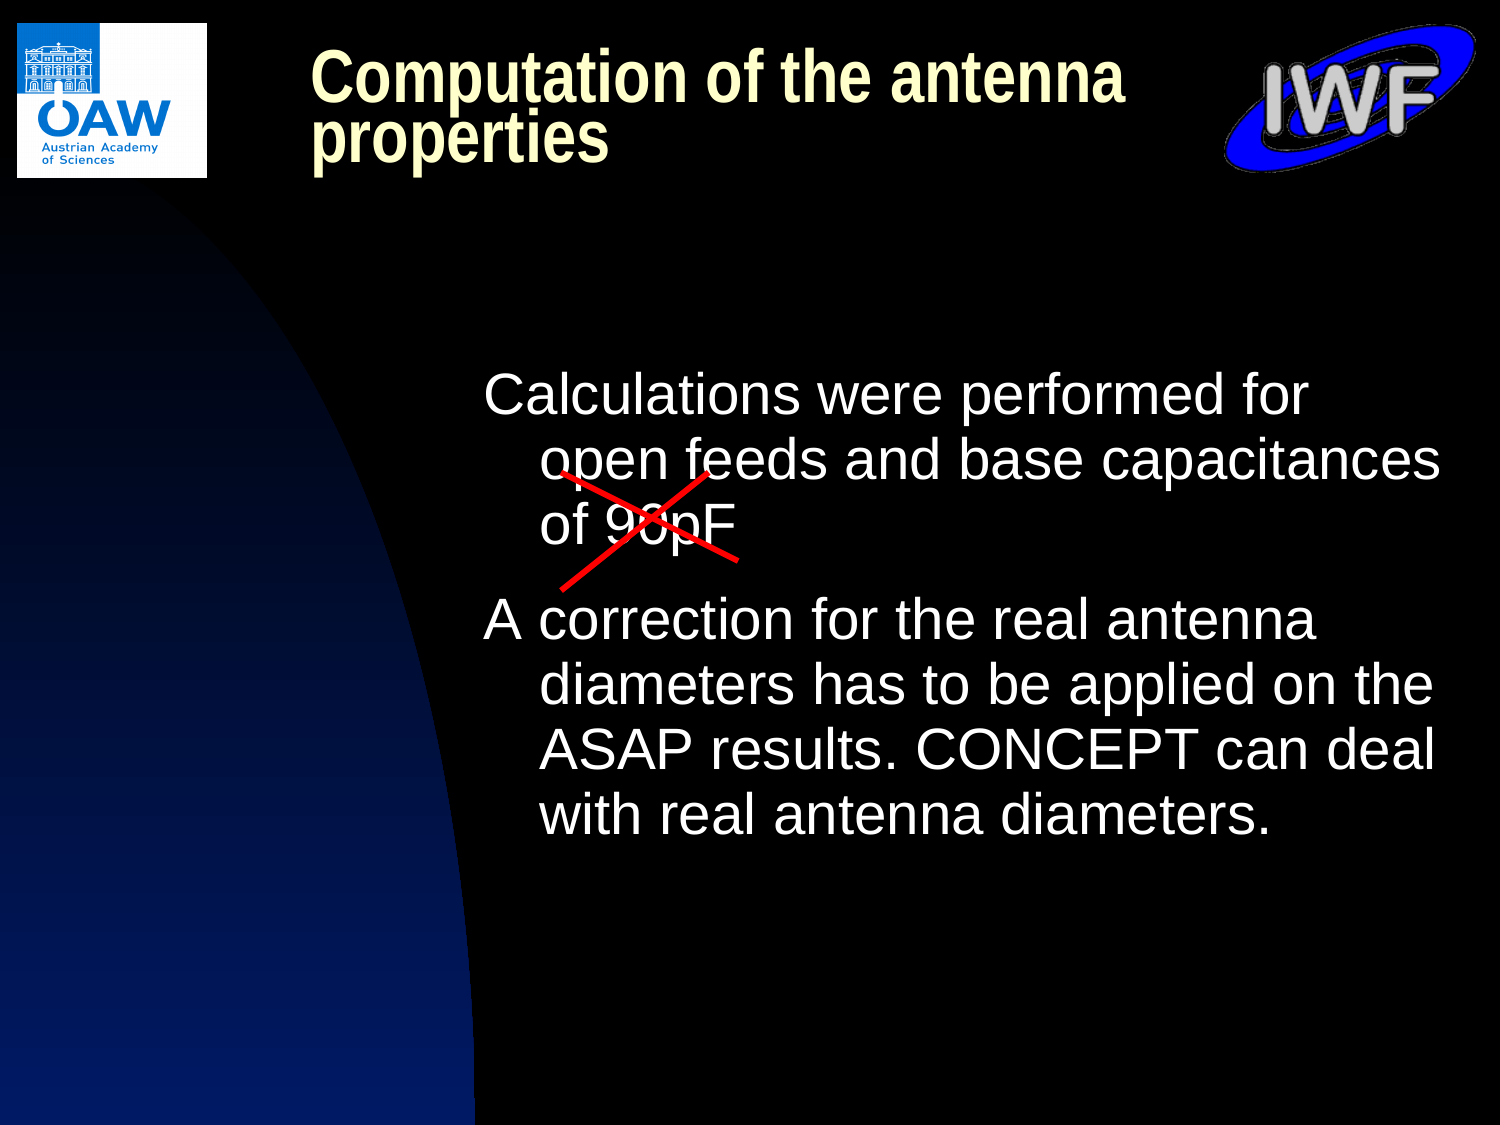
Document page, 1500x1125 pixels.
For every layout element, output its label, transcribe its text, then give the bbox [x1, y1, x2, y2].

title Computation of the antenna properties [295, 20, 1500, 209]
picture [17, 23, 207, 178]
list Calculations were performed for open feeds and base capacitances of 90pF A correction for the real antenna diameters has to be applied on the ASAP results. CONCEPT can deal with real antenna diameters. [468, 354, 1469, 1030]
